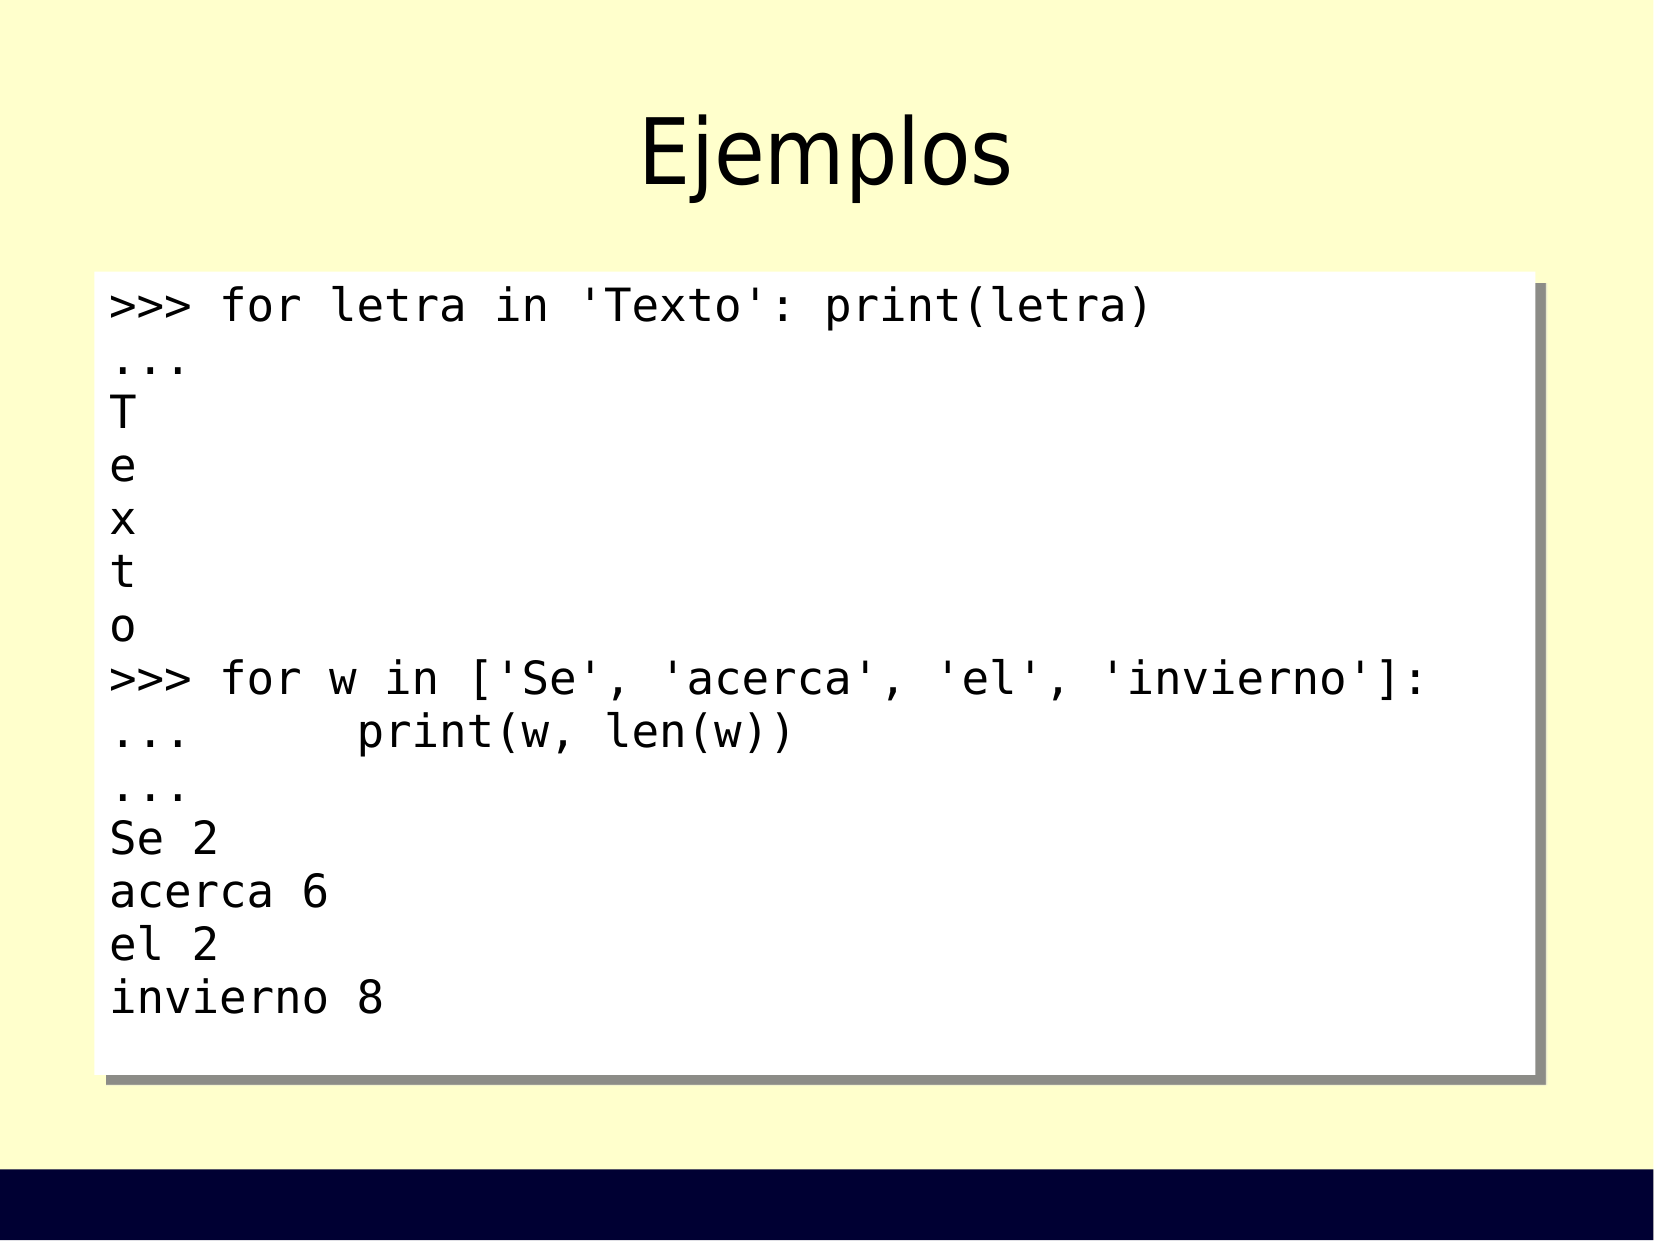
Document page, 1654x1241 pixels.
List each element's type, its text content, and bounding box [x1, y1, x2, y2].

title Ejemplos [82, 49, 1571, 257]
text_box >>> for letra in 'Texto': print(letra) ... T e x t o >>> for w in ['Se', 'acerca', 'el', 'invierno']: ... print(w, len(w)) ... Se 2 acerca 6 el 2 invierno 8 [94, 271, 1536, 1075]
